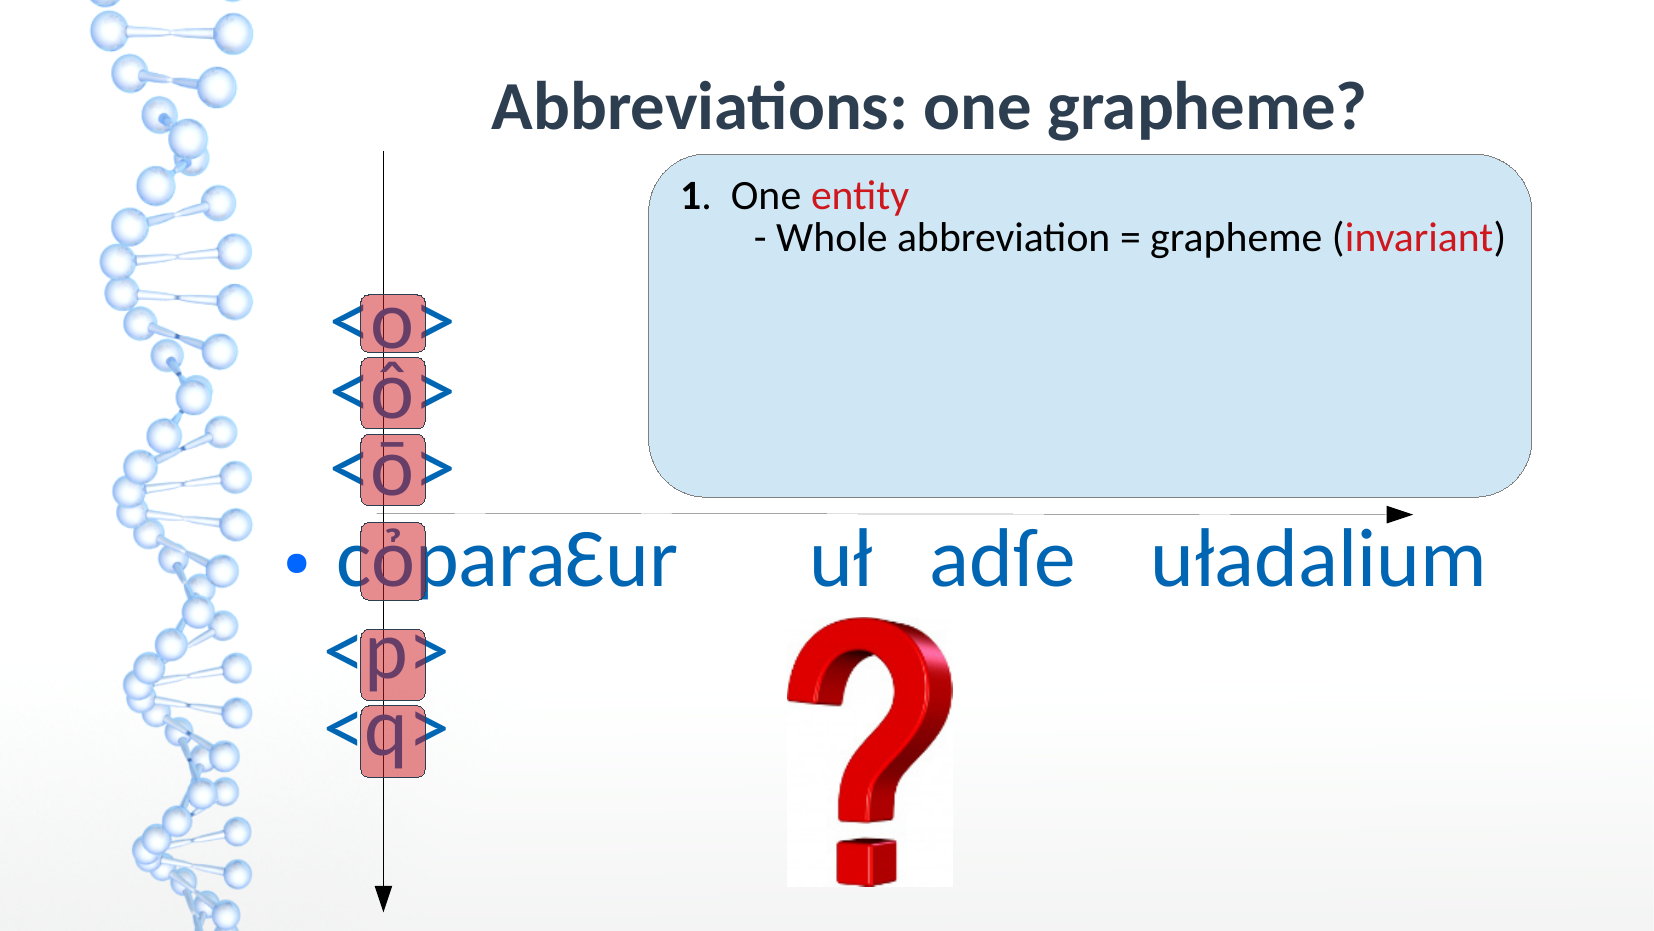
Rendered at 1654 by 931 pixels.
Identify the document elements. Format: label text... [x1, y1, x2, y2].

text_box <q> [308, 685, 479, 785]
text_box 1. One entity - Whole abbreviation = grapheme (invariant) [648, 154, 1532, 498]
text_box [360, 294, 426, 353]
picture [0, 0, 1654, 931]
text_box [360, 629, 426, 701]
text_box [360, 434, 426, 506]
text_box <ô> [314, 377, 485, 448]
text_box [360, 705, 426, 778]
list cỏparaƐur uł adſe uładalium [265, 523, 1629, 615]
title Abbreviations: one grapheme? [265, 35, 1595, 189]
text_box [360, 357, 426, 429]
text_box <ō> [314, 448, 485, 524]
text_box [360, 524, 426, 601]
text_box <p> [308, 609, 479, 685]
text_box <o> [314, 278, 485, 377]
